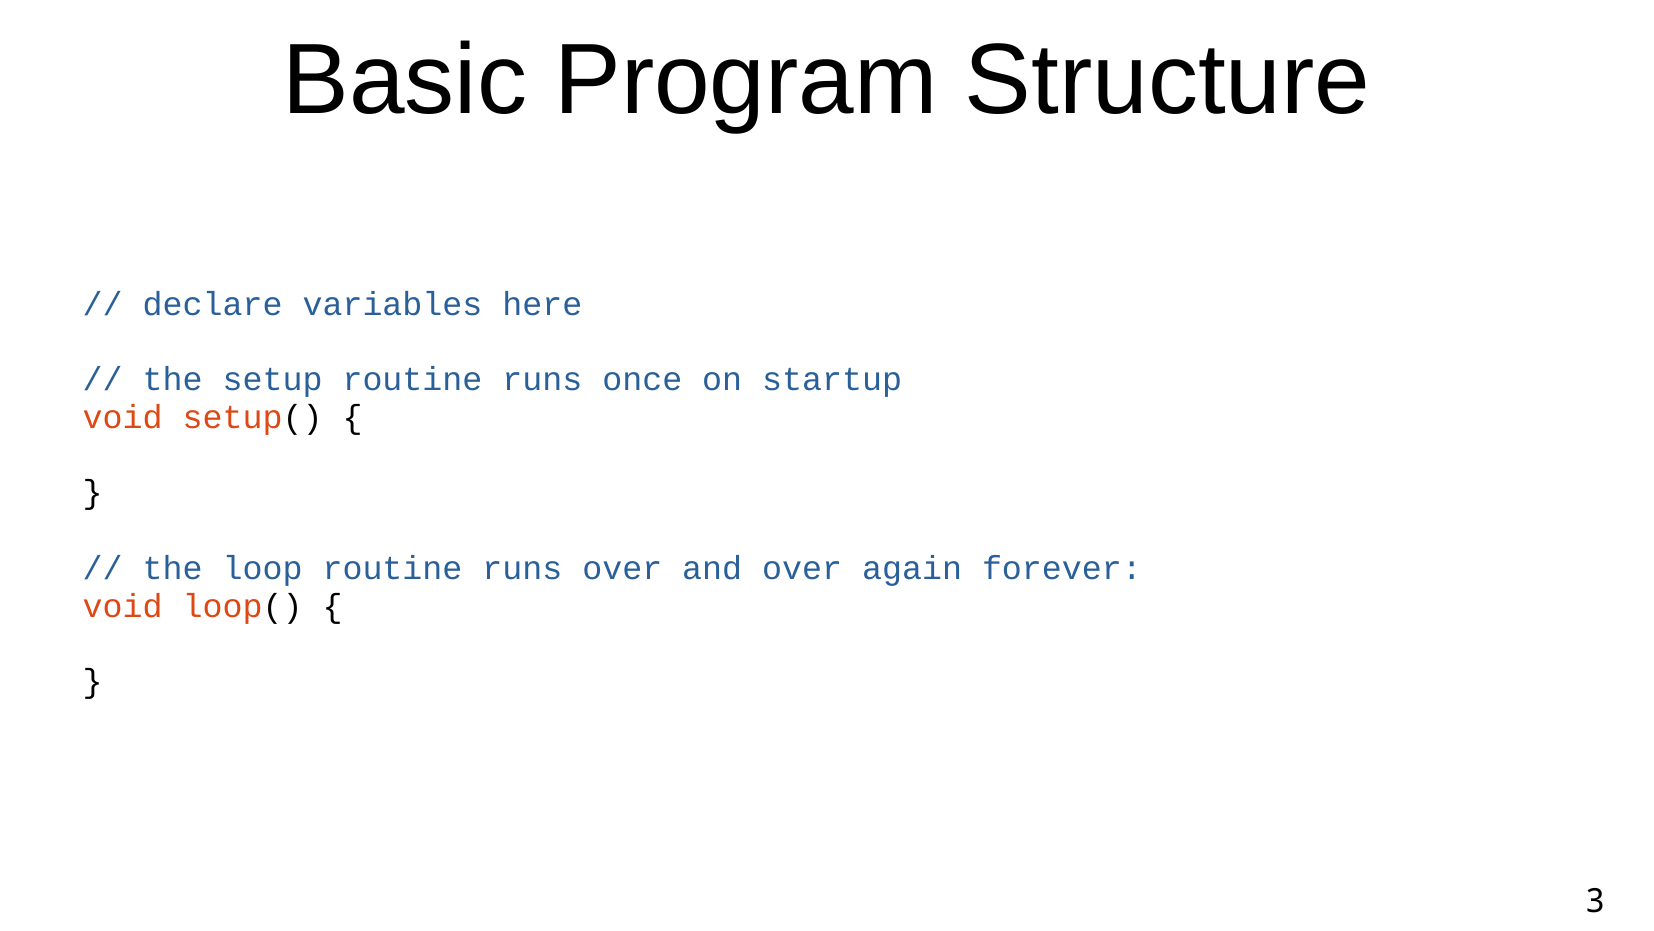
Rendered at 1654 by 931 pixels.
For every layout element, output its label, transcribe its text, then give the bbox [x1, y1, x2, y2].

title Basic Program Structure [82, 1, 1571, 157]
list // declare variables here // the setup routine runs once on startup void setup() { } // the loop routine runs over and over again forever: void loop() { } [82, 180, 1571, 811]
